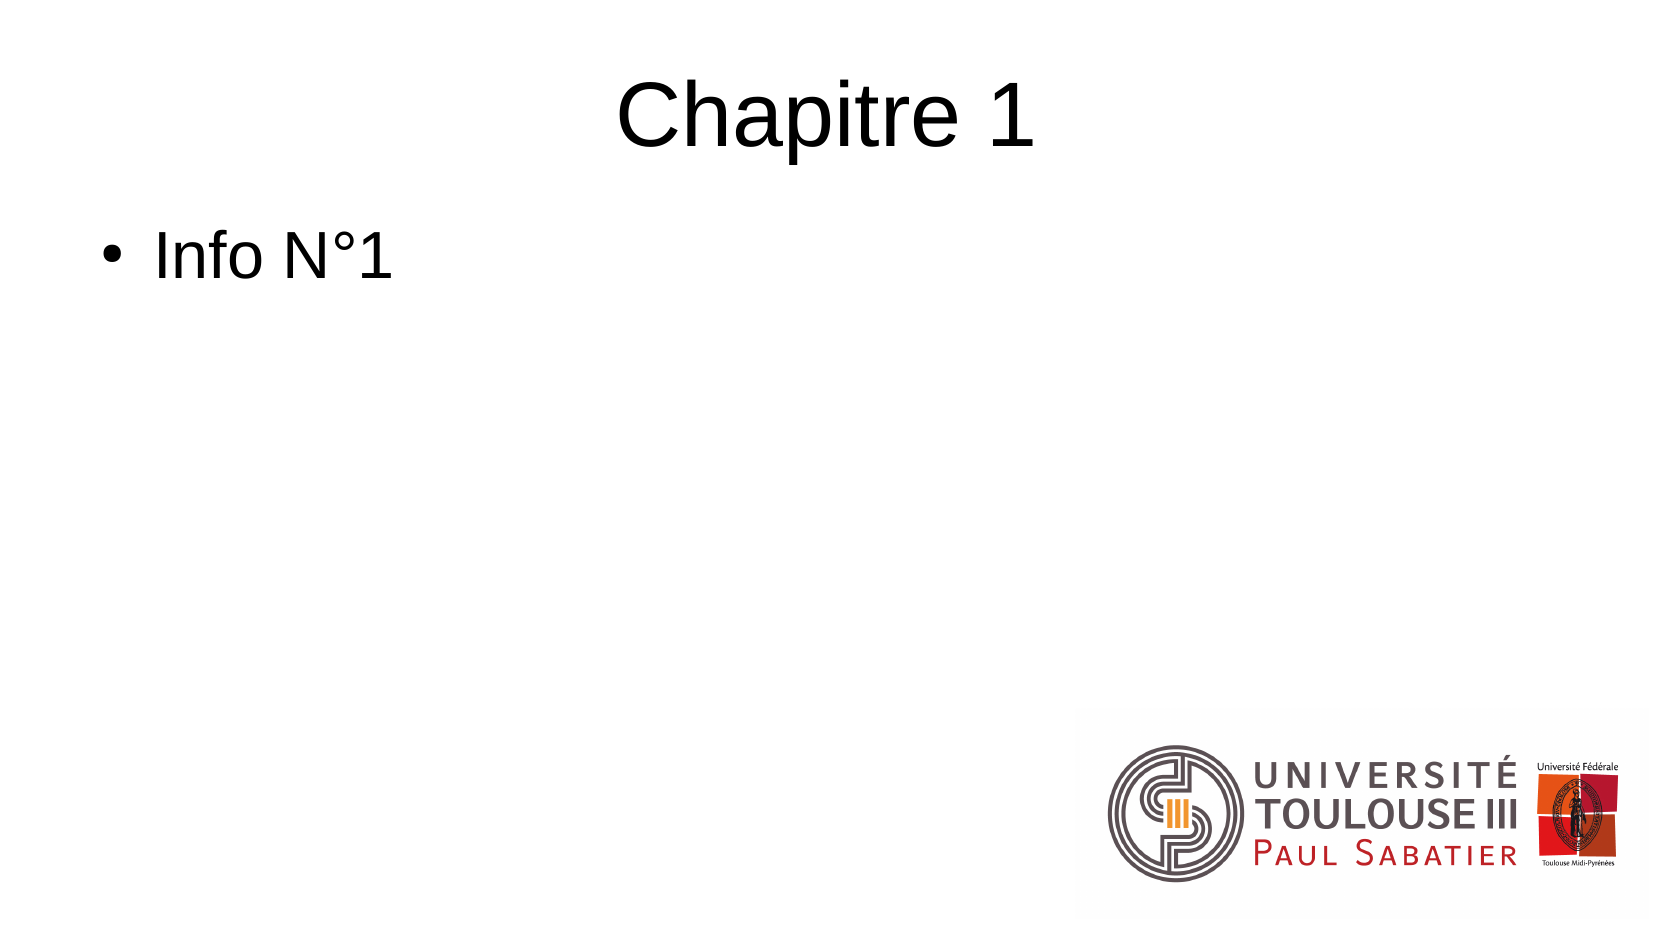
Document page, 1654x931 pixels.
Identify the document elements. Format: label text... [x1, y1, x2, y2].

picture [1075, 708, 1649, 919]
list Info N°1 [82, 217, 1571, 758]
title Chapitre 1 [82, 37, 1571, 193]
